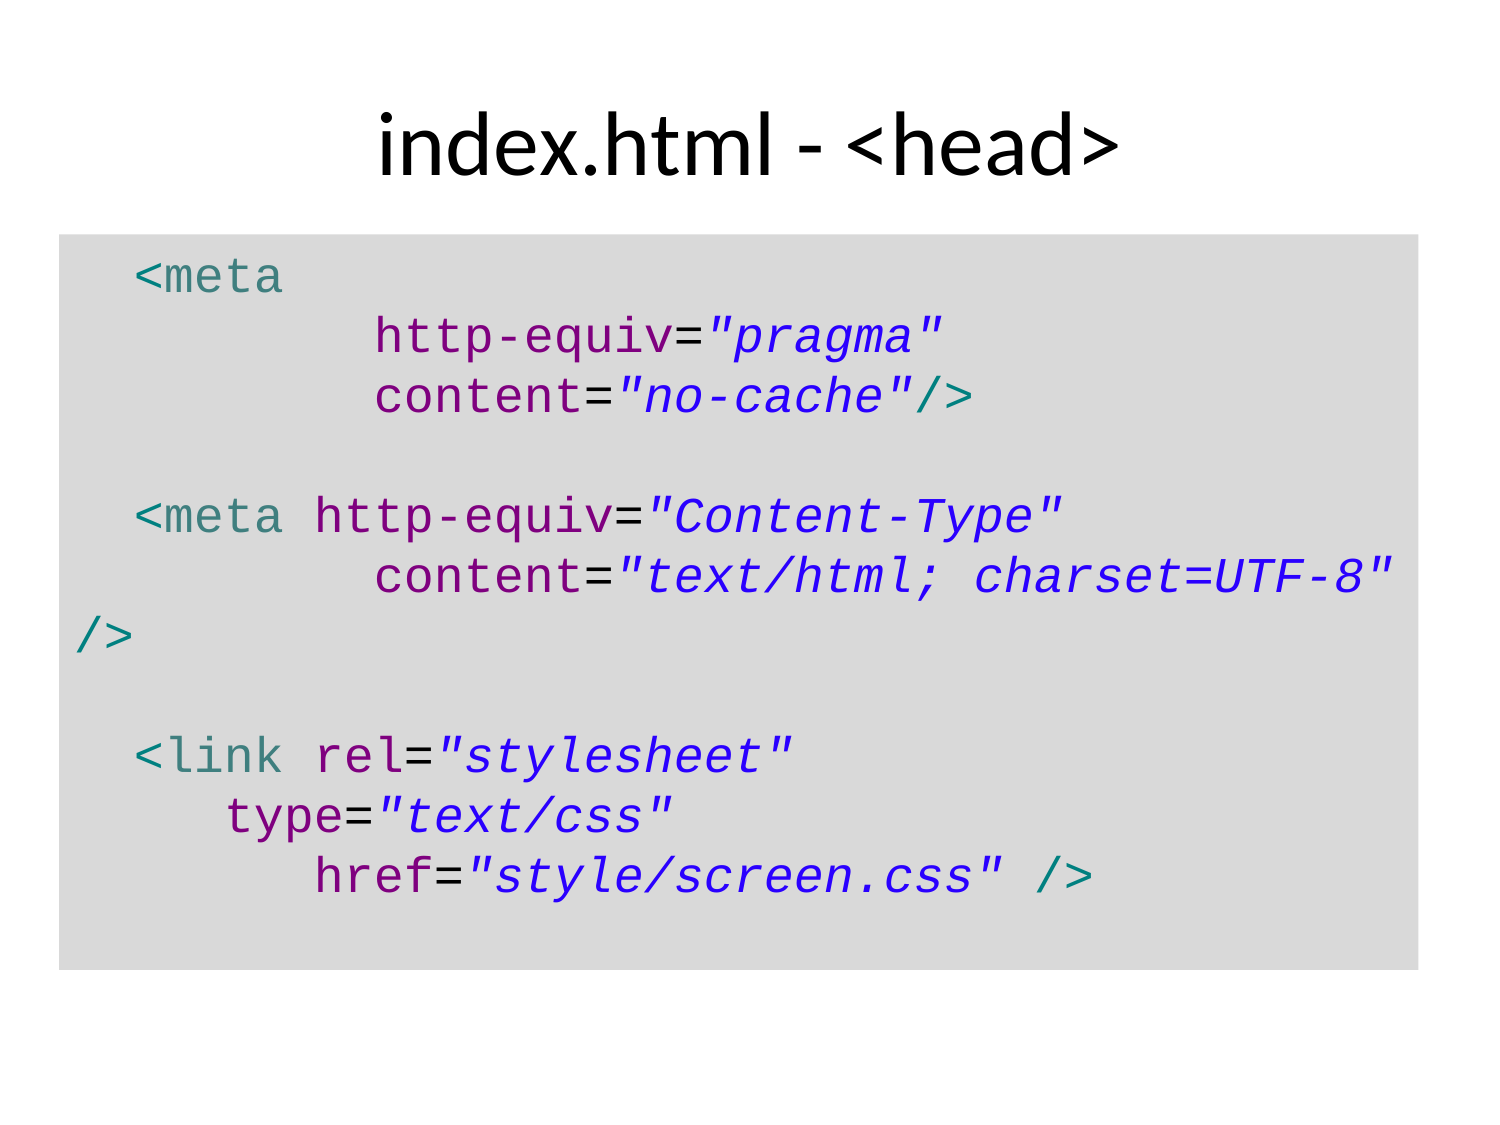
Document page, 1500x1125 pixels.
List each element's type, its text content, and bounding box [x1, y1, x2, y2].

text_box <meta http-equiv="pragma" content="no-cache"/> <meta http-equiv="Content-Type" content="text/html; charset=UTF-8" /> <link rel="stylesheet" type="text/css" href="style/screen.css" /> [59, 234, 1419, 970]
title index.html - <head> [75, 45, 1426, 233]
